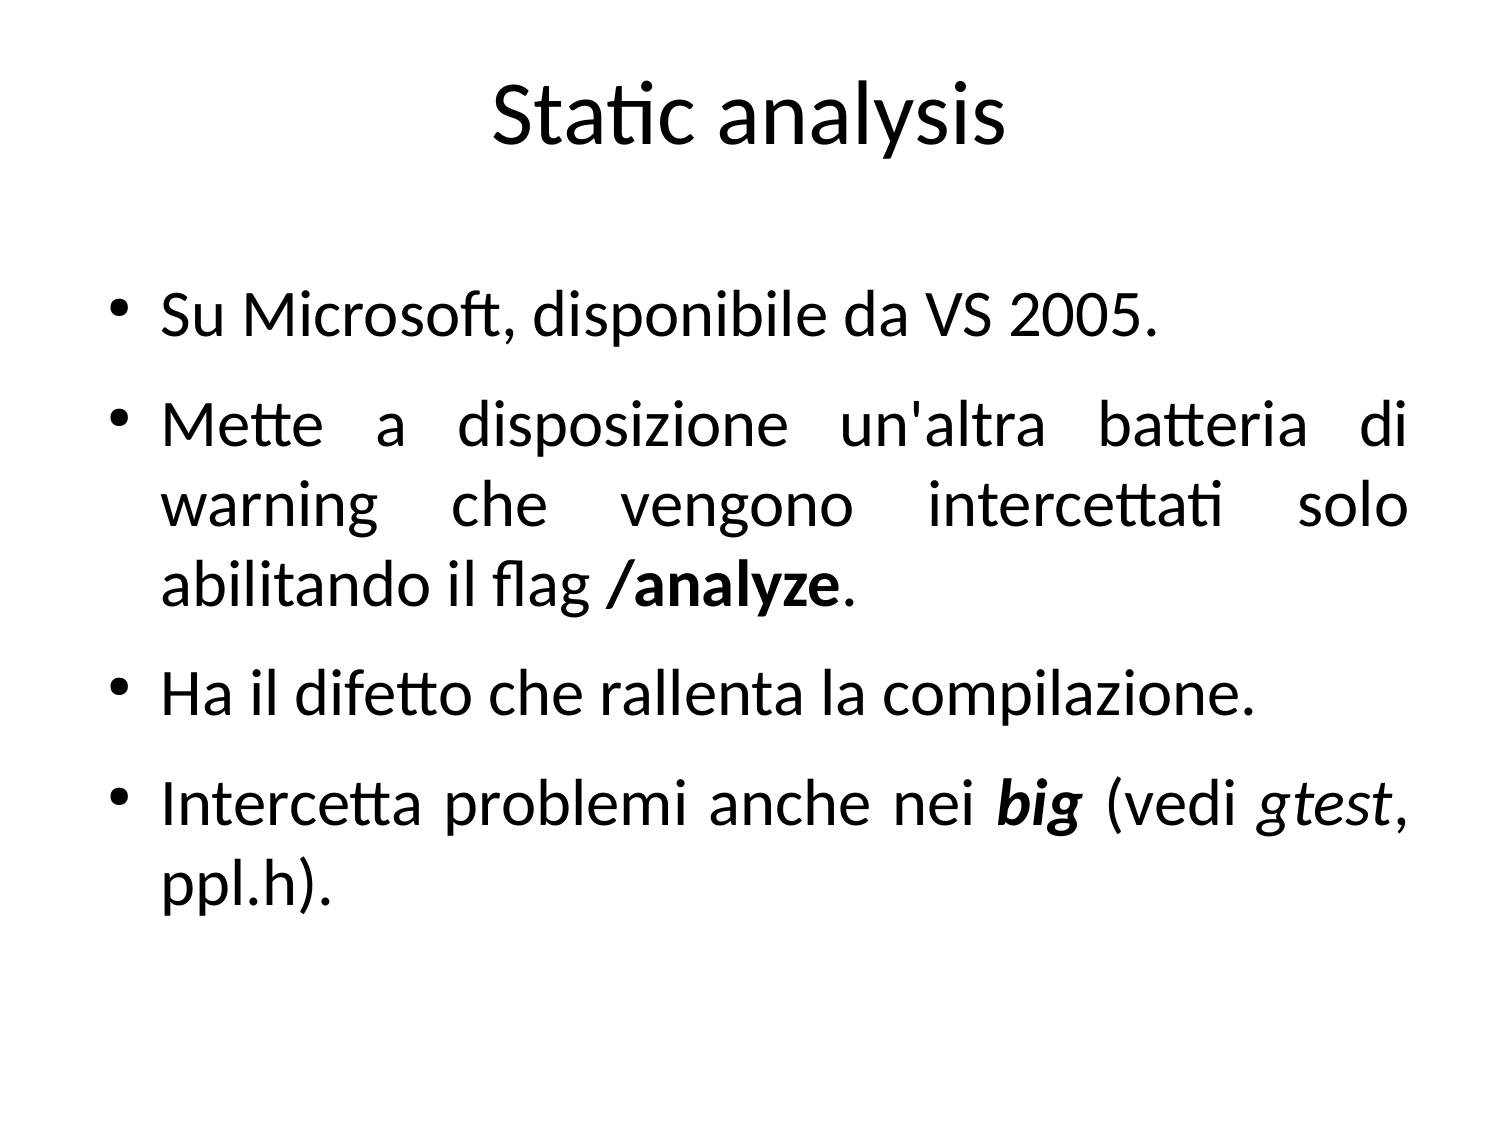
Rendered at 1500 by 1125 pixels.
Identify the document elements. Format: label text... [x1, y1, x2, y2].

list [75, 262, 1426, 1005]
title Static analysis [75, 45, 1425, 233]
